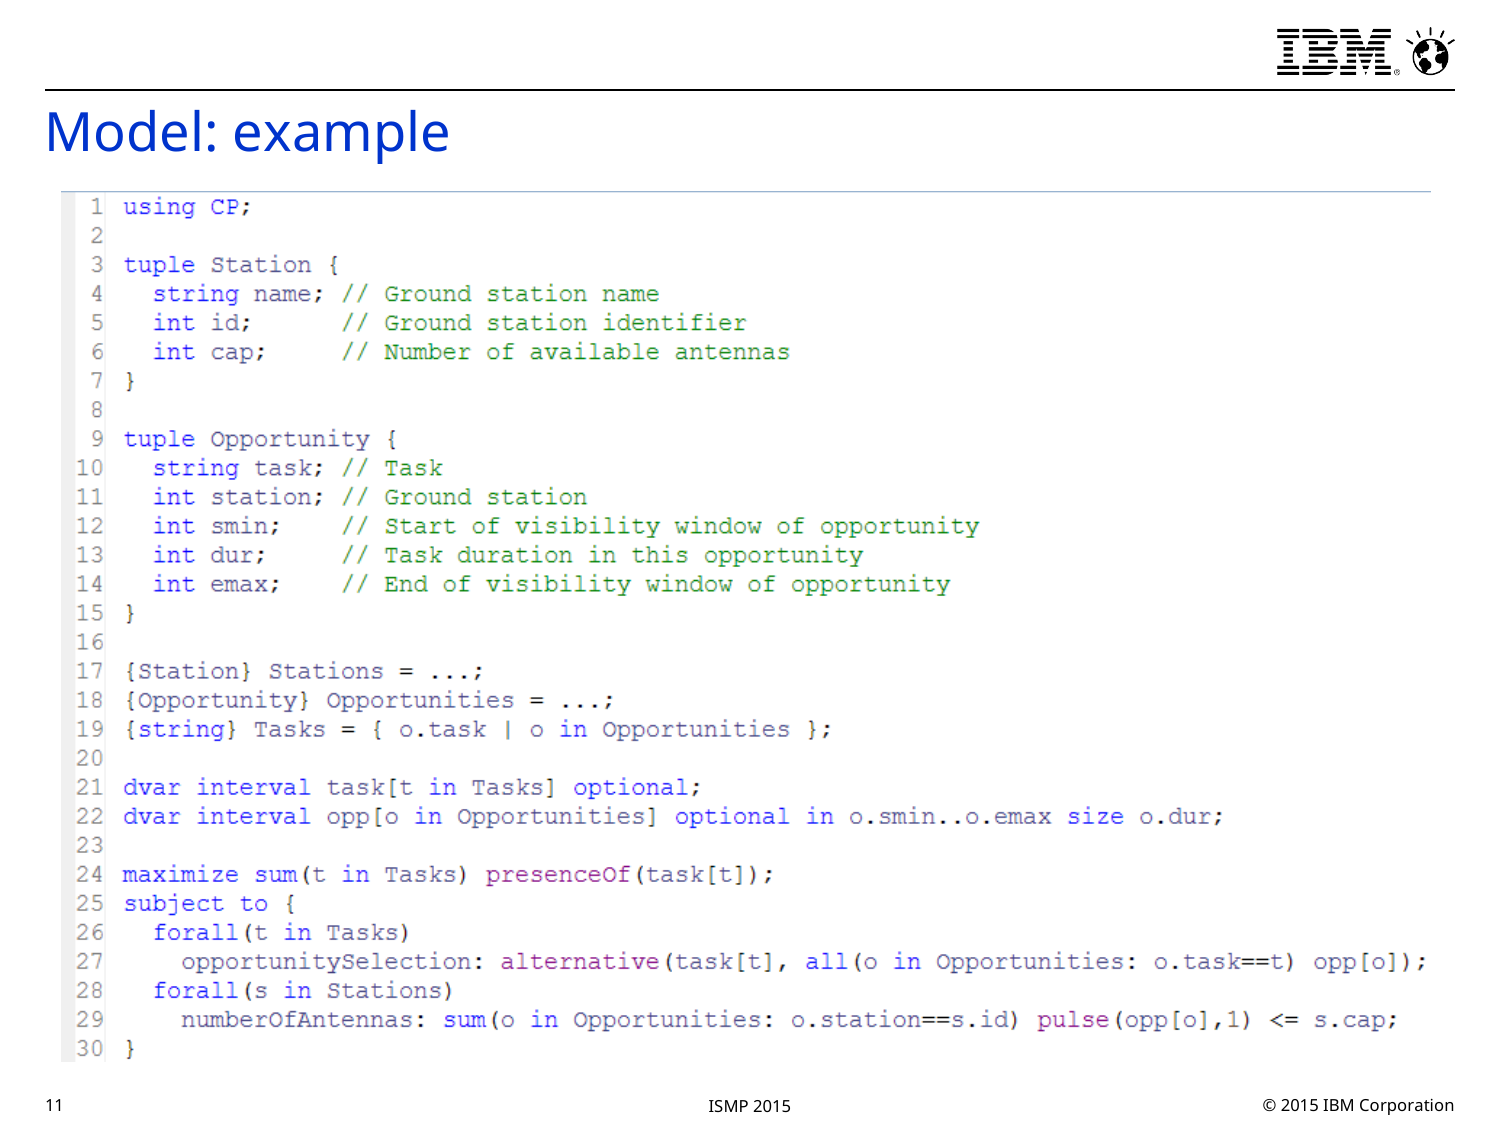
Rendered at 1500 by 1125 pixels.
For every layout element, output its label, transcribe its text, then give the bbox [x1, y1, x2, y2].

title Model: example [29, 97, 1455, 203]
picture [61, 191, 1431, 1062]
picture [1260, 10, 1468, 90]
